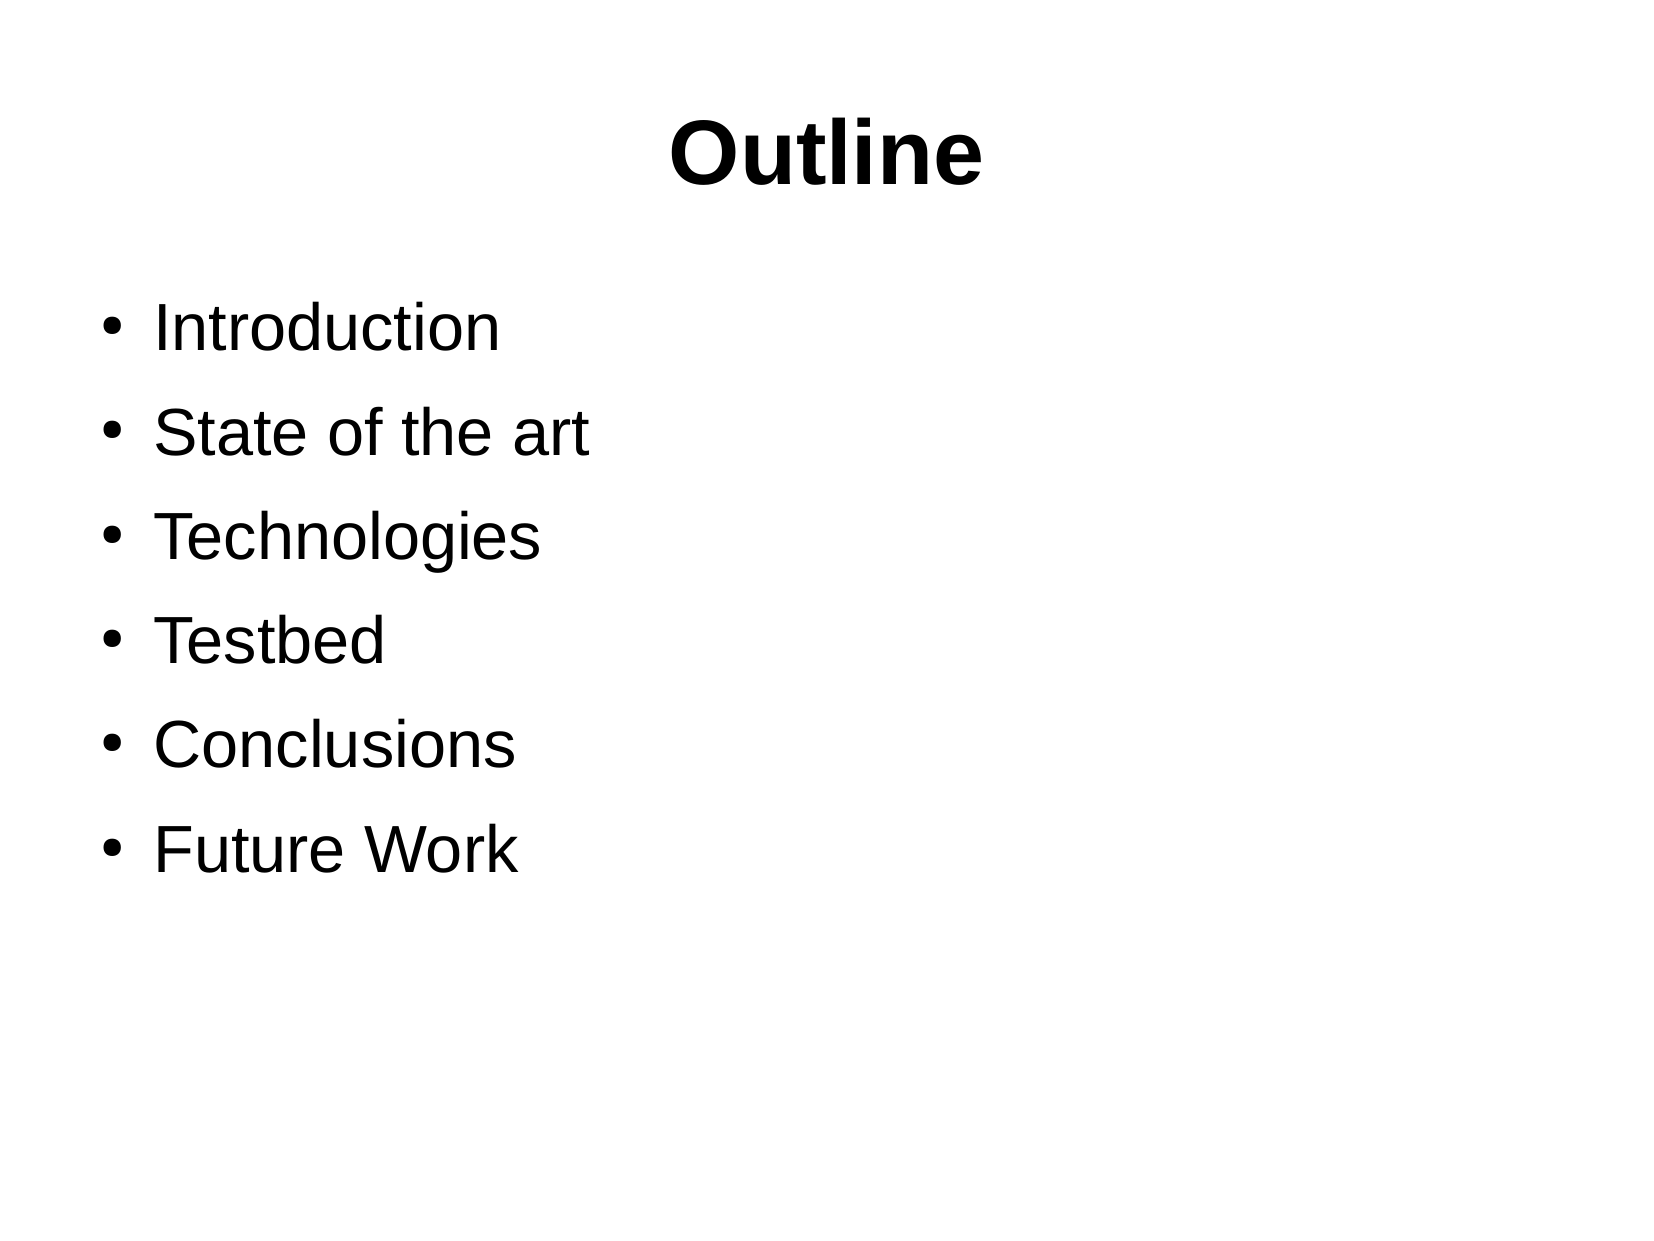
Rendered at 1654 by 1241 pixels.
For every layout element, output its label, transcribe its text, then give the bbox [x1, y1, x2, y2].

title Outline [82, 49, 1571, 257]
list Introduction State of the art Technologies Testbed Conclusions Future Work [82, 290, 1571, 1010]
